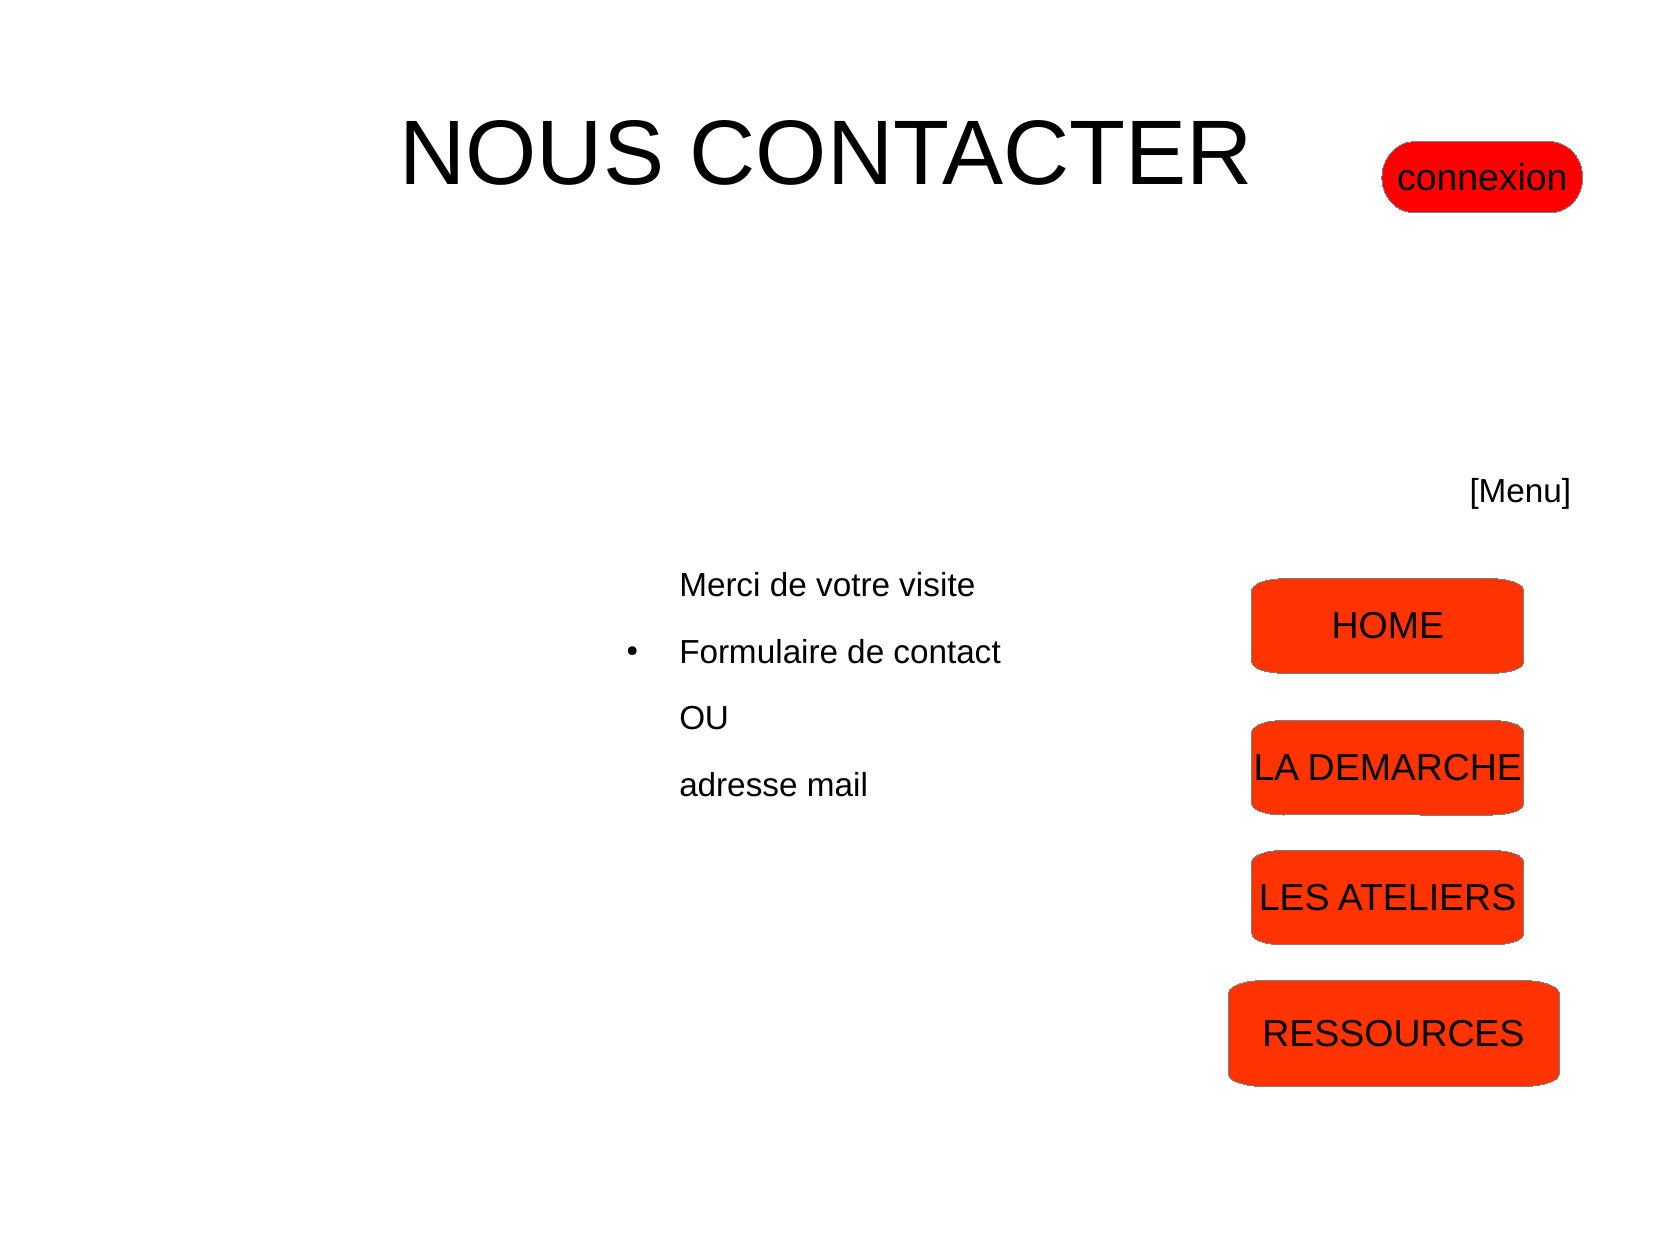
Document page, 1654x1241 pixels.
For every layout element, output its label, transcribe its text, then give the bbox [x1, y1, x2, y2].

list Merci de votre visite Formulaire de contact OU adresse mail [608, 566, 1087, 805]
text_box HOME [1251, 578, 1524, 674]
text_box LA DEMARCHE [1251, 720, 1524, 816]
text_box connexion [1381, 141, 1583, 213]
text_box LES ATELIERS [1251, 850, 1524, 945]
title NOUS CONTACTER [82, 49, 1571, 257]
text_box RESSOURCES [1228, 980, 1560, 1087]
list [Menu] [1169, 472, 1572, 981]
